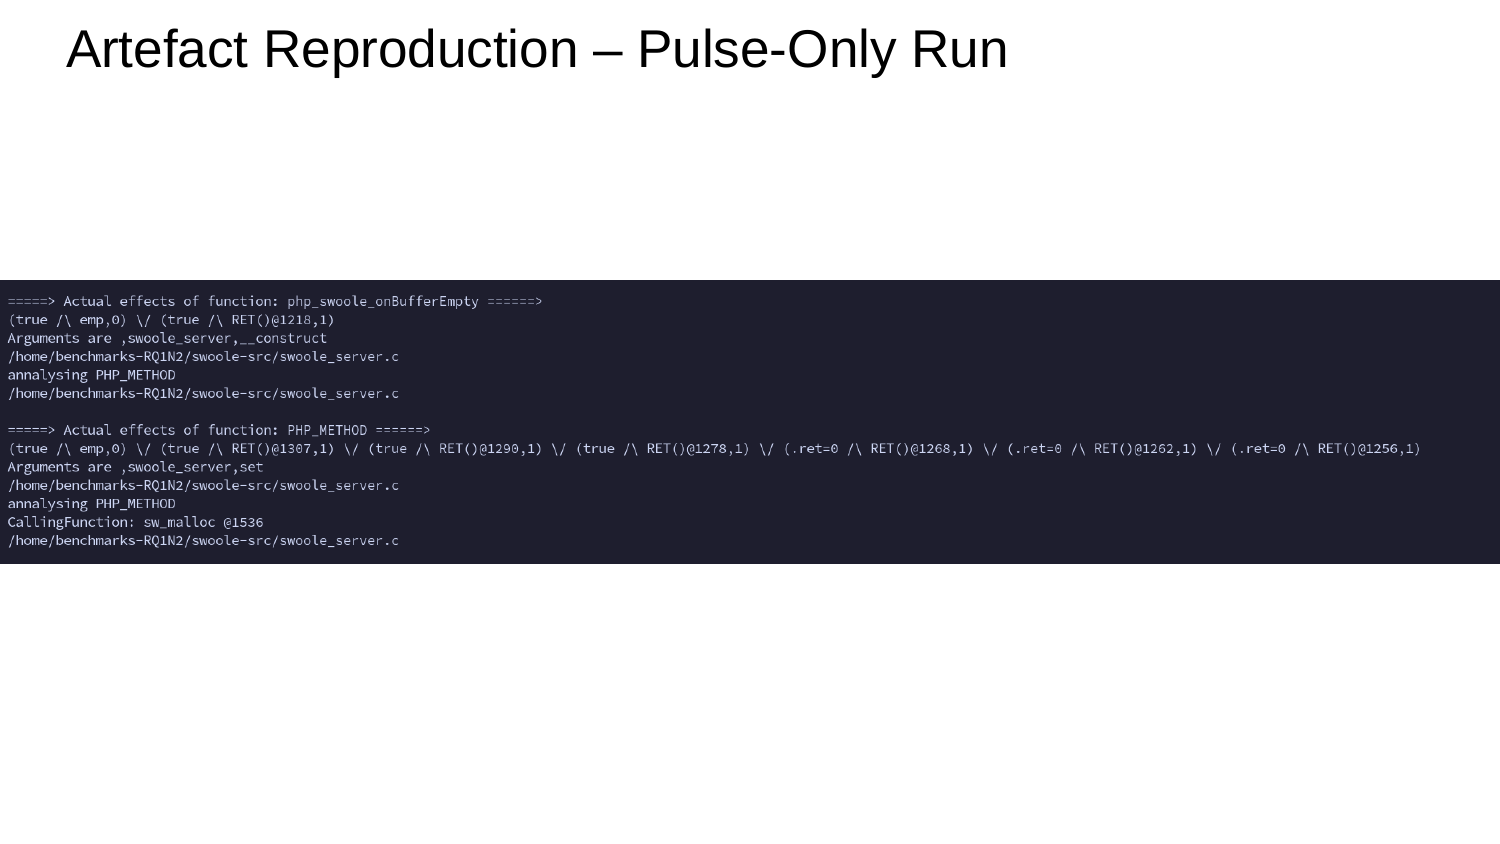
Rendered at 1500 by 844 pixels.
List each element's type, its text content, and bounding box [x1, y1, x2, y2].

picture [0, 280, 1500, 564]
title Artefact Reproduction – Pulse-Only Run [51, 0, 1449, 94]
